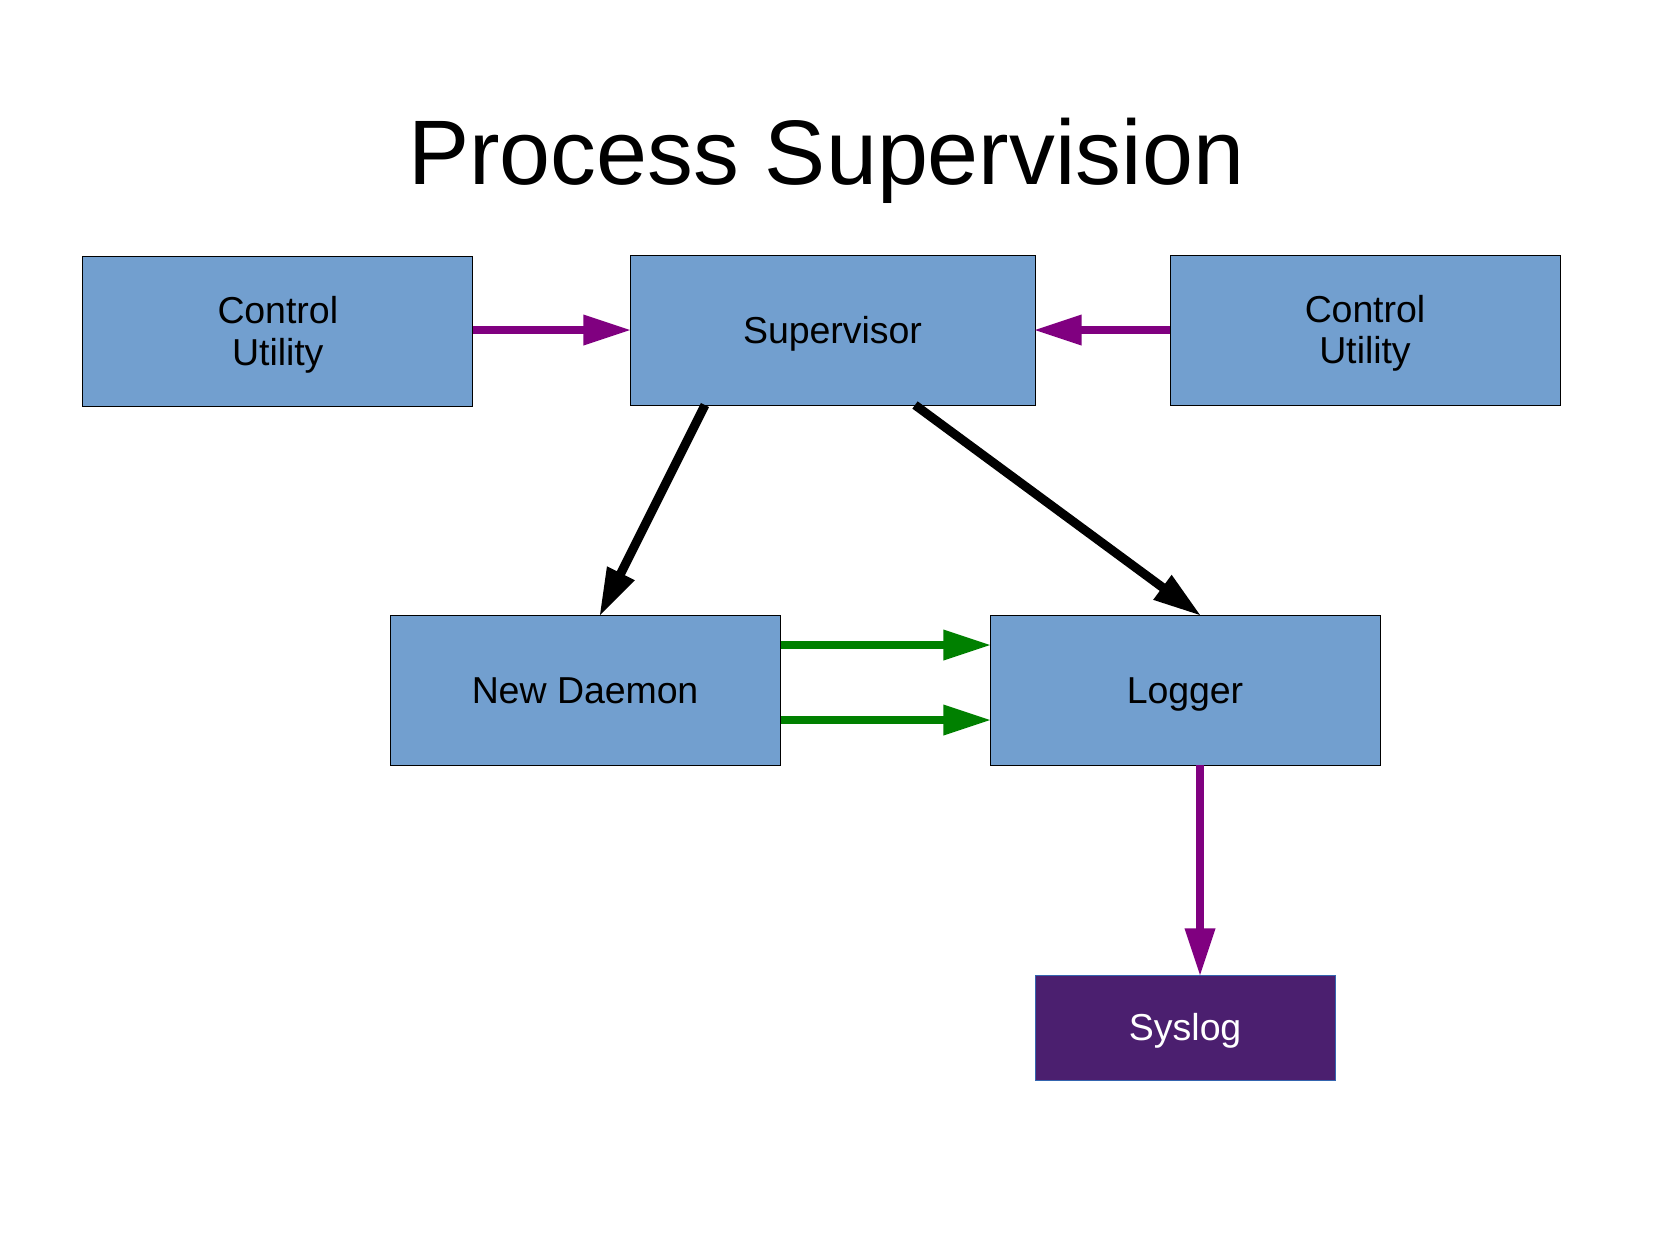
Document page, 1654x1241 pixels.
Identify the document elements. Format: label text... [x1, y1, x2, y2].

text_box Supervisor [630, 257, 1036, 406]
text_box Control Utility [82, 256, 473, 407]
text_box Logger [990, 615, 1381, 766]
text_box Control Utility [1170, 255, 1561, 406]
text_box New Daemon [390, 615, 781, 766]
title Process Supervision [82, 49, 1571, 257]
text_box Syslog [1035, 975, 1336, 1081]
